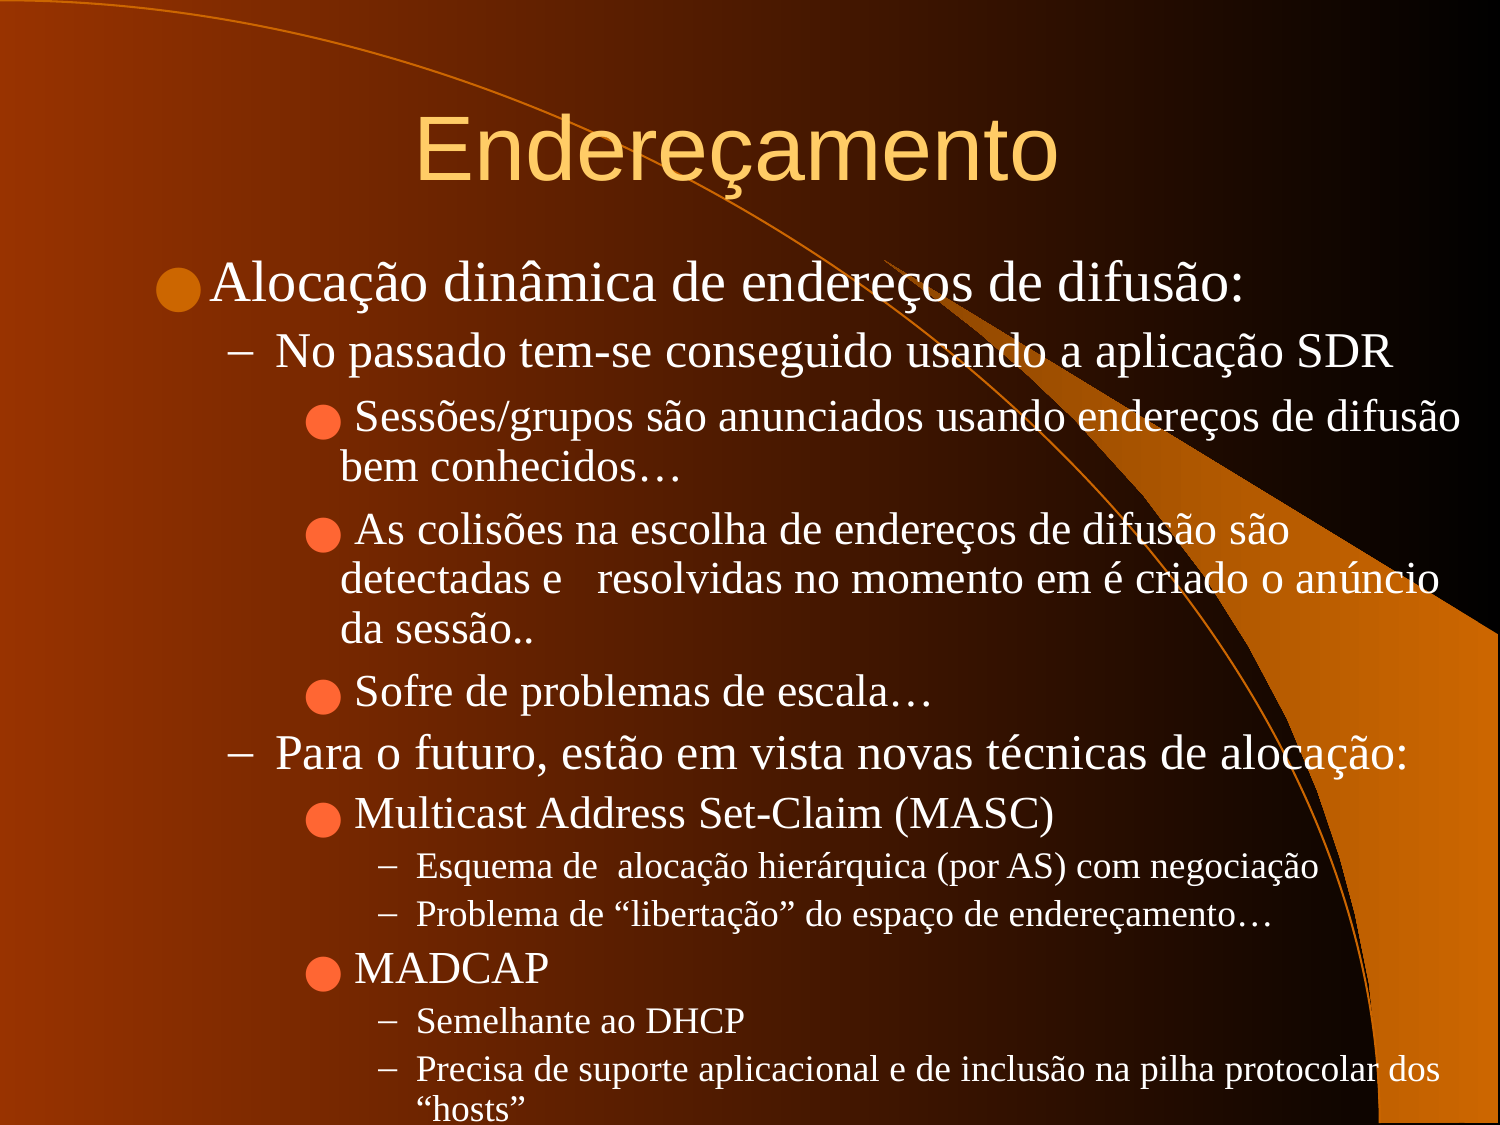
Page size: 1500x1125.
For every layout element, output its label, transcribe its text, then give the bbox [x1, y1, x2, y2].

list Alocação dinâmica de endereços de difusão: No passado tem-se conseguido usando a aplicação SDR Sessões/grupos são anunciados usando endereços de difusão bem conhecidos… As colisões na escolha de endereços de difusão são detectadas e resolvidas no momento em é criado o anúncio da sessão.. Sofre de problemas de escala… Para o futuro, estão em vista novas técnicas de alocação: Multicast Address Set-Claim (MASC) Esquema de alocação hierárquica (por AS) com negociação Problema de “libertação” do espaço de endereçamento… MADCAP Semelhante ao DHCP Precisa de suporte aplicacional e de inclusão na pilha protocolar dos “hosts” [138, 244, 1488, 1088]
title Endereçamento [112, 50, 1388, 238]
